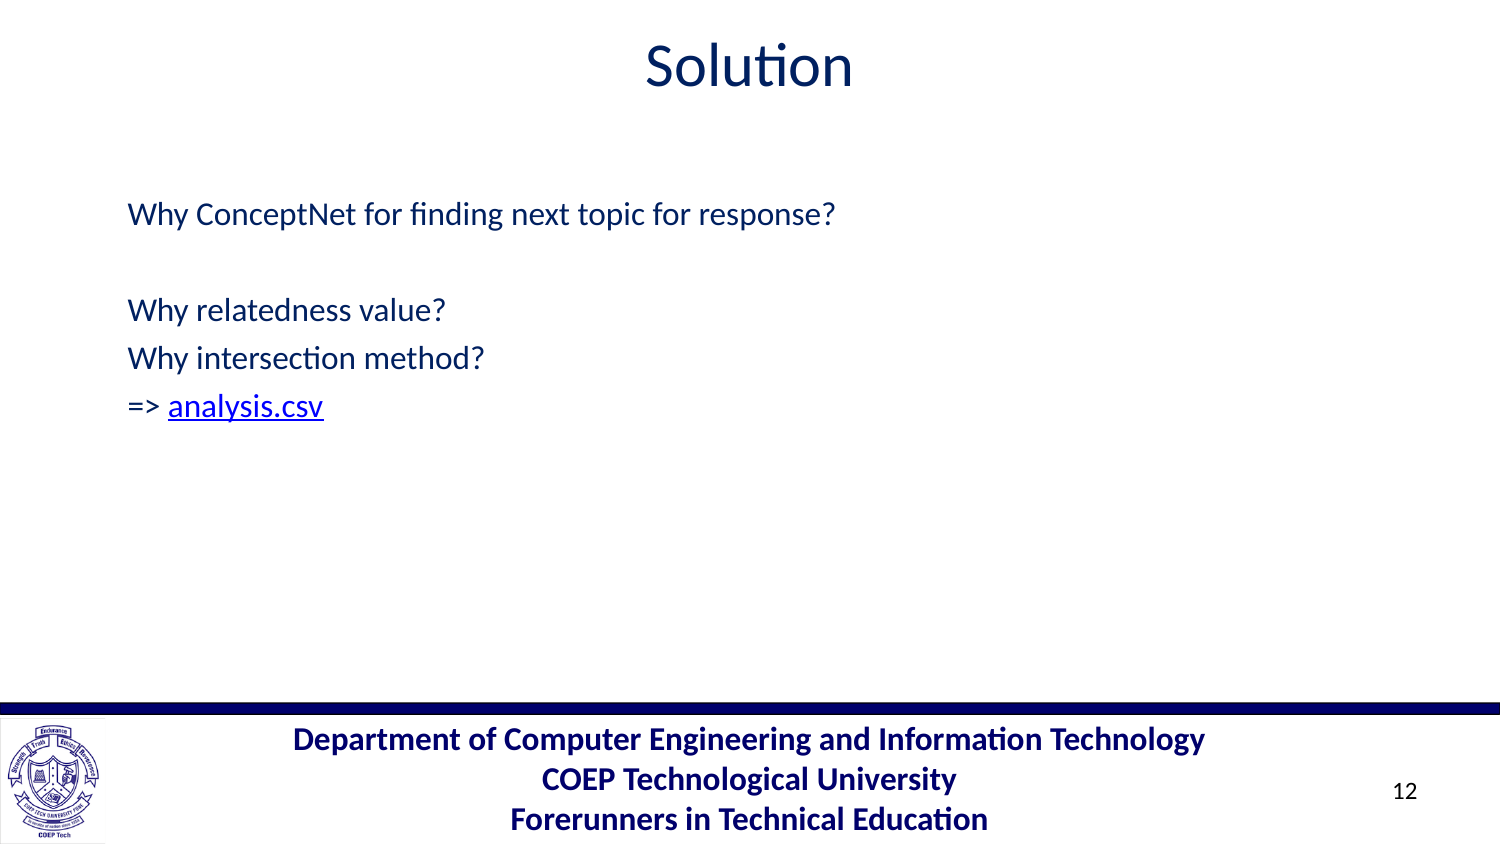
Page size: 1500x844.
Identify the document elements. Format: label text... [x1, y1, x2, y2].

text_box Why ConceptNet for finding next topic for response? Why relatedness value? Why intersection method? => analysis.csv [52, 144, 1454, 472]
text_box Department of Computer Engineering and Information Technology COEP Technological University Forerunners in Technical Education [264, 702, 1235, 837]
text_box 12 [1235, 768, 1418, 805]
text_box [0, 718, 106, 844]
text_box Solution [7, 9, 1493, 100]
text_box [1235, 702, 1500, 715]
text_box [0, 702, 264, 715]
